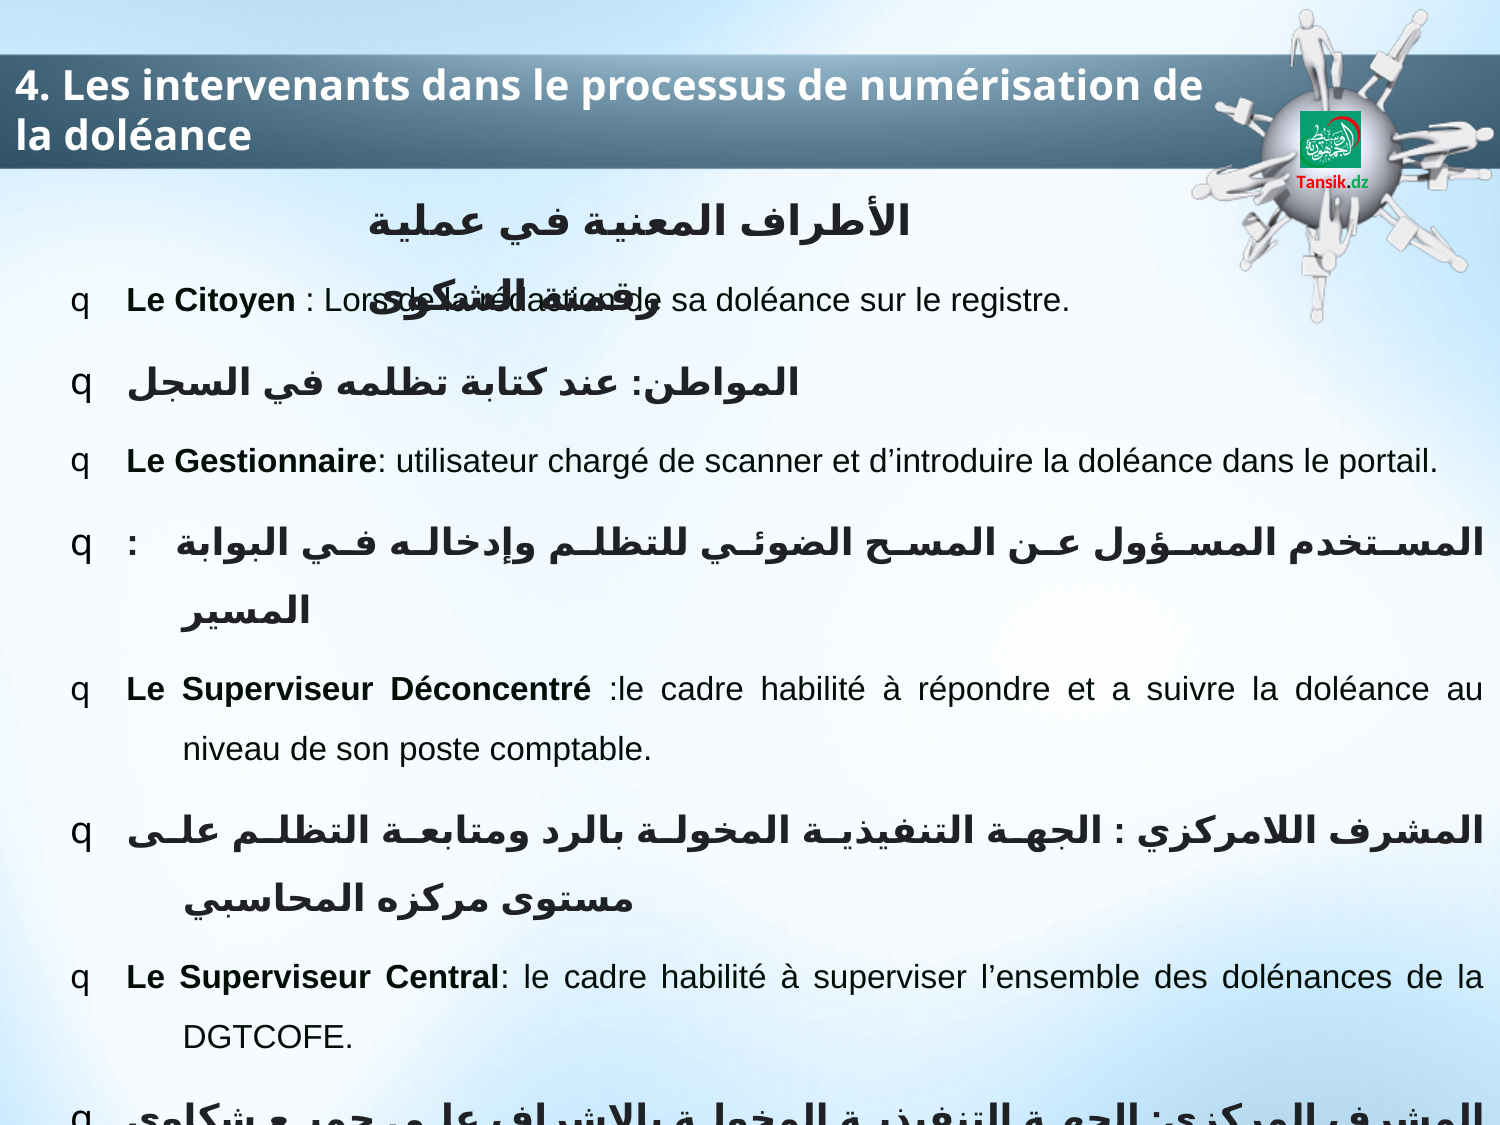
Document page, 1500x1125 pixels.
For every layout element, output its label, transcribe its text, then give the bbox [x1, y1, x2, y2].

text_box Le Citoyen : Lors de la rédaction de sa doléance sur le registre. المواطن: عند كتابة تظلمه في السجل Le Gestionnaire: utilisateur chargé de scanner et d’introduire la doléance dans le portail. المستخدم المسؤول عن المسح الضوئي للتظلم وإدخاله في البوابة : المسير Le Superviseur Déconcentré :le cadre habilité à répondre et a suivre la doléance au niveau de son poste comptable. المشرف اللامركزي : الجهة التنفيذية المخولة بالرد ومتابعة التظلم على مستوى مركزه المحاسبي Le Superviseur Central: le cadre habilité à superviser l’ensemble des dolénances de la DGTCOFE. المشرف المركزي: الجهة التنفيذية المخولة بالإشراف على جميع شكاوى المديرية العامة للخزينة و التسيير المحاسبي. [55, 251, 1500, 1078]
picture [1300, 111, 1361, 161]
text_box الأطراف المعنية في عملية رقمنة الشكوى [352, 161, 1039, 244]
title 4. Les intervenants dans le processus de numérisation de la doléance [0, 49, 1221, 168]
text_box Tansik.dz [1281, 161, 1386, 197]
